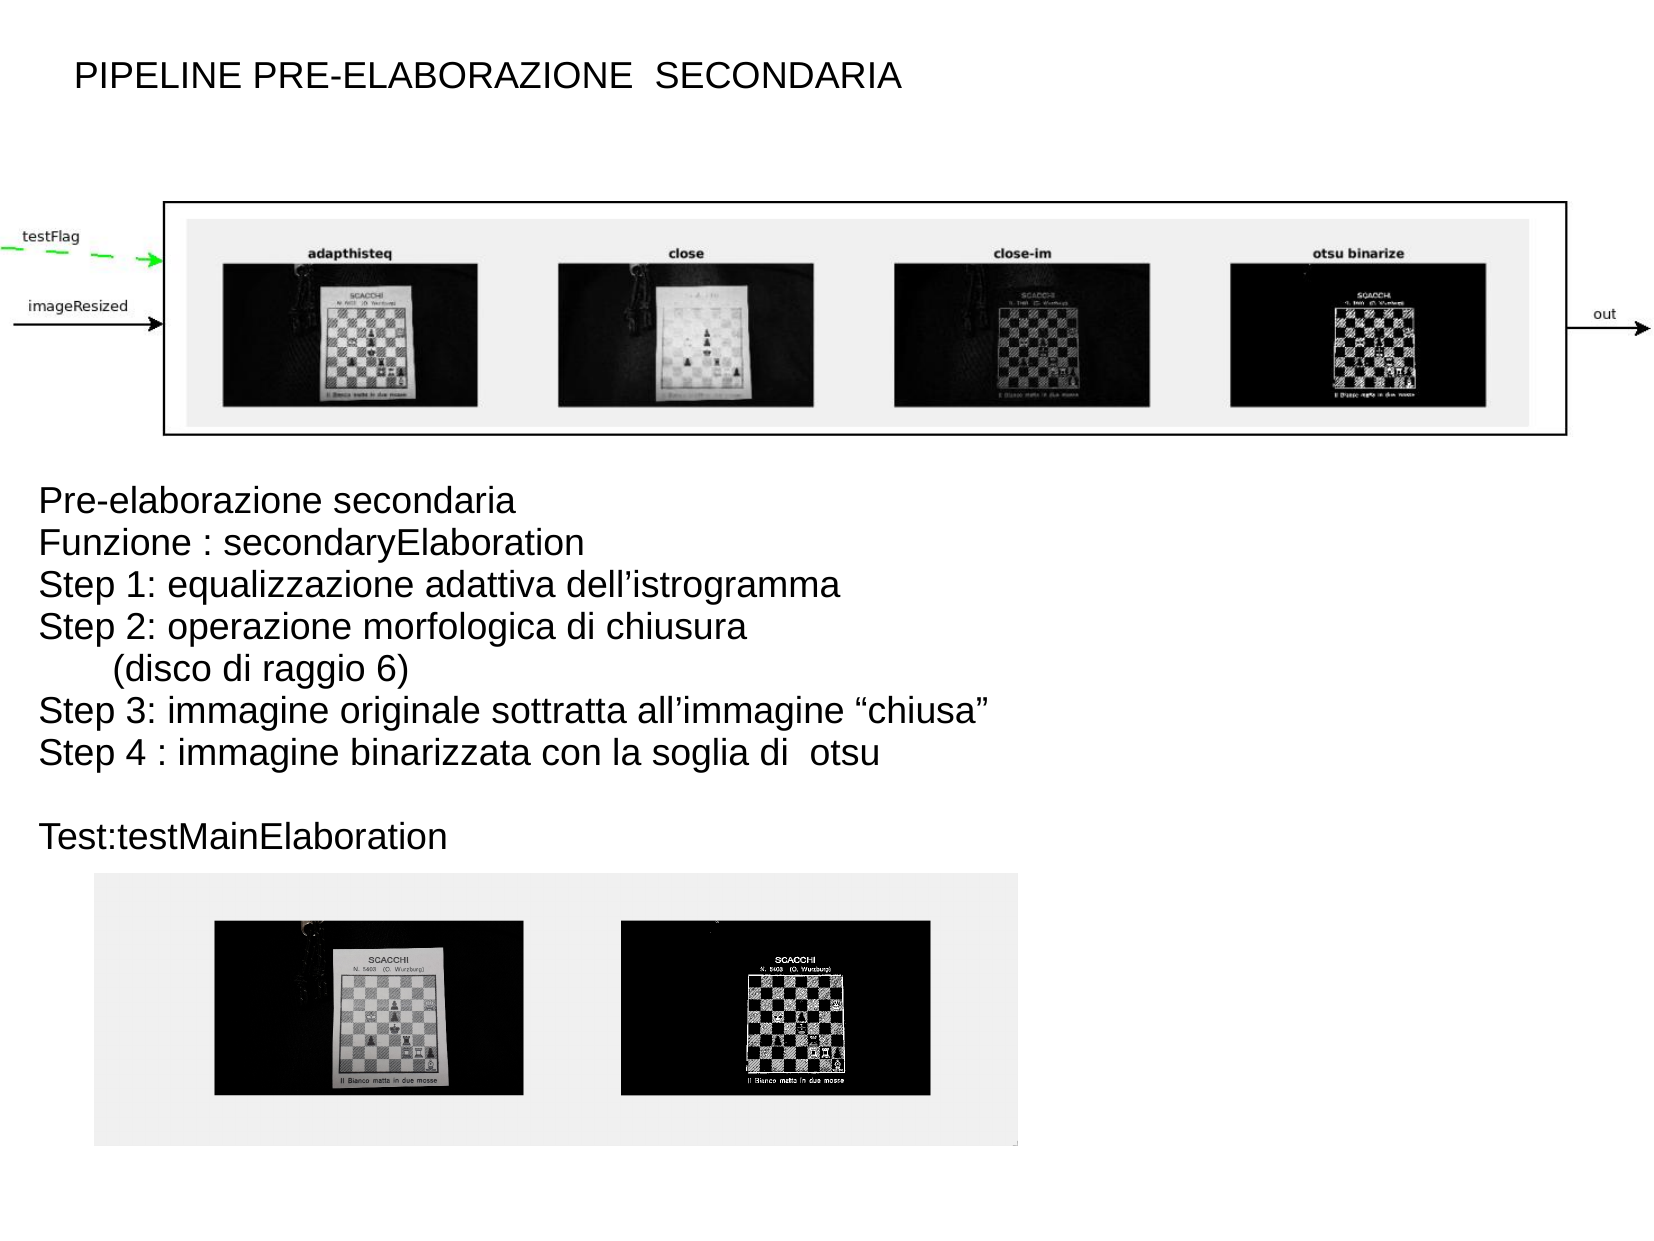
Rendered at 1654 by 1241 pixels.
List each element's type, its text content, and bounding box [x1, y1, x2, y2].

text_box Pre-elaborazione secondaria Funzione : secondaryElaboration Step 1: equalizzazione adattiva dell’istrogramma Step 2: operazione morfologica di chiusura (disco di raggio 6) Step 3: immagine originale sottratta all’immagine “chiusa” Step 4 : immagine binarizzata con la soglia di otsu Test:testMainElaboration [23, 472, 1583, 992]
text_box PIPELINE PRE-ELABORAZIONE SECONDARIA [59, 47, 1619, 189]
picture [0, 201, 1654, 438]
picture [94, 873, 1018, 1146]
